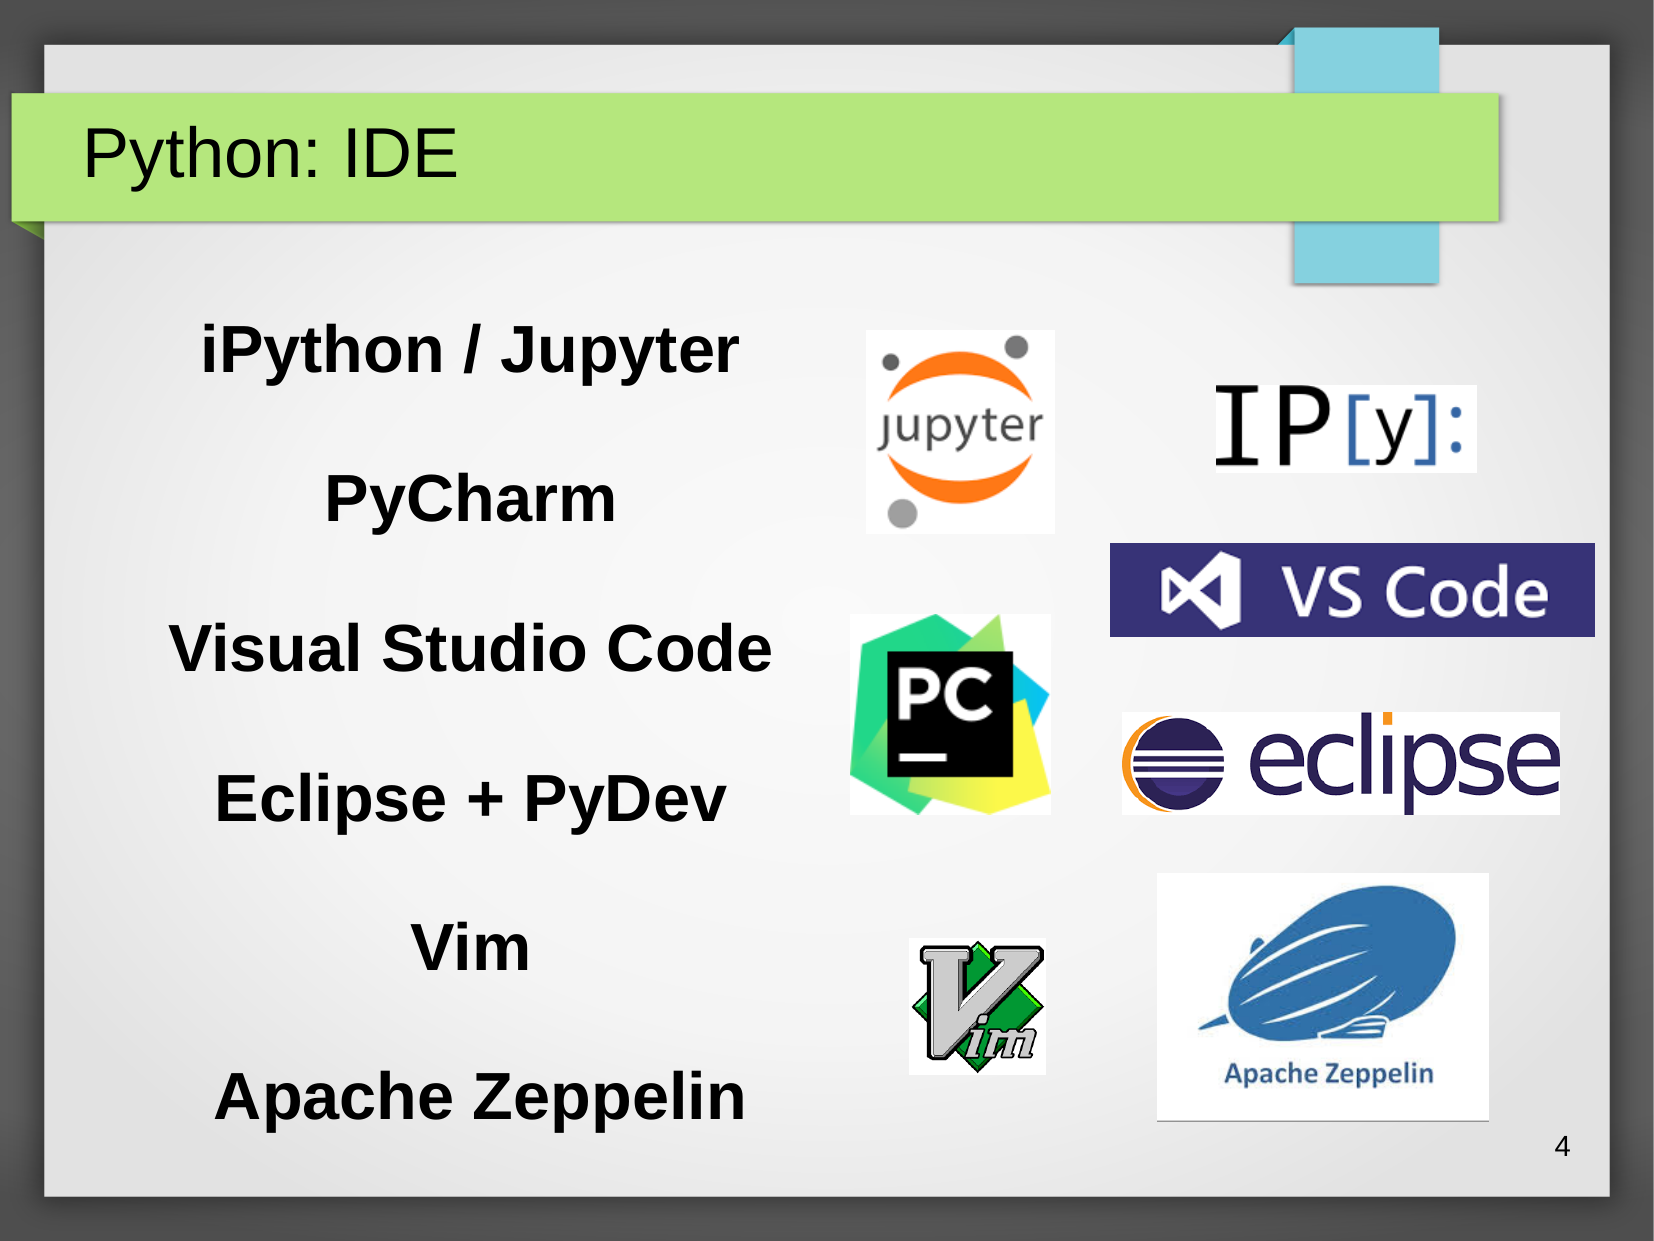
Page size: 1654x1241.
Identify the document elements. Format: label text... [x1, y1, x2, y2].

title Python: IDE [82, 49, 1571, 257]
text_box iPython / Jupyter PyCharm Visual Studio Code Eclipse + PyDev Vim Apache Zeppelin [75, 311, 867, 1135]
text_box [418, 935, 880, 1241]
picture [0, 0, 1654, 1241]
